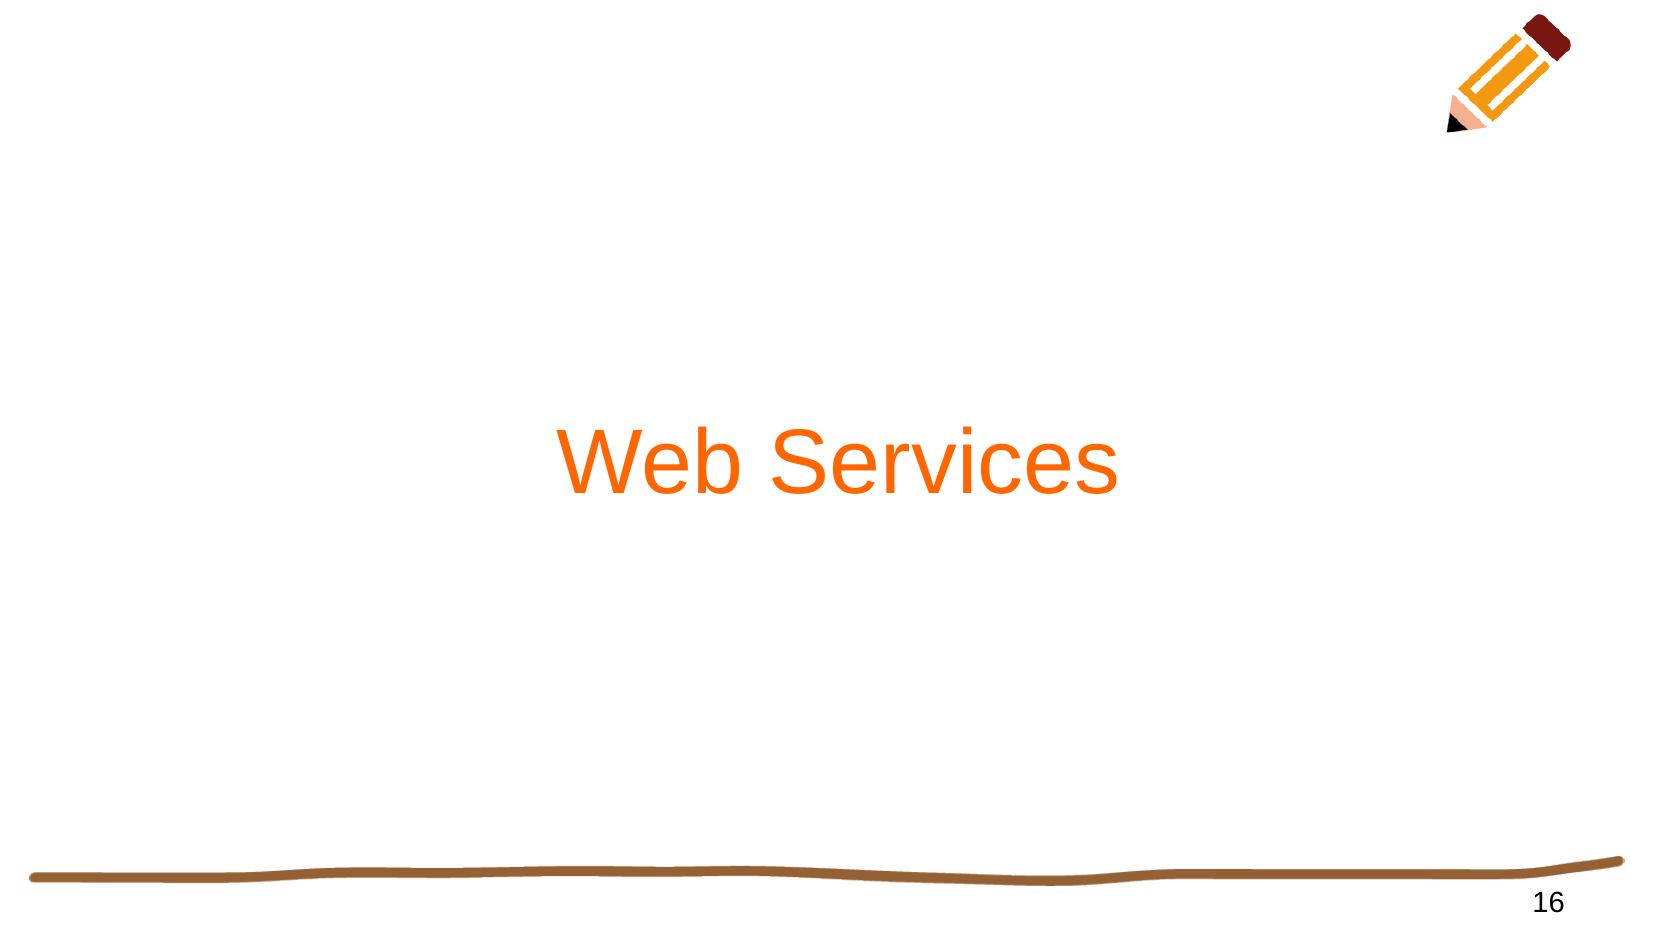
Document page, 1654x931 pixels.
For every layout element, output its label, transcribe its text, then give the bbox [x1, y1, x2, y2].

picture [29, 856, 1625, 886]
title Web Services [159, 410, 1518, 514]
picture [1446, 14, 1571, 133]
